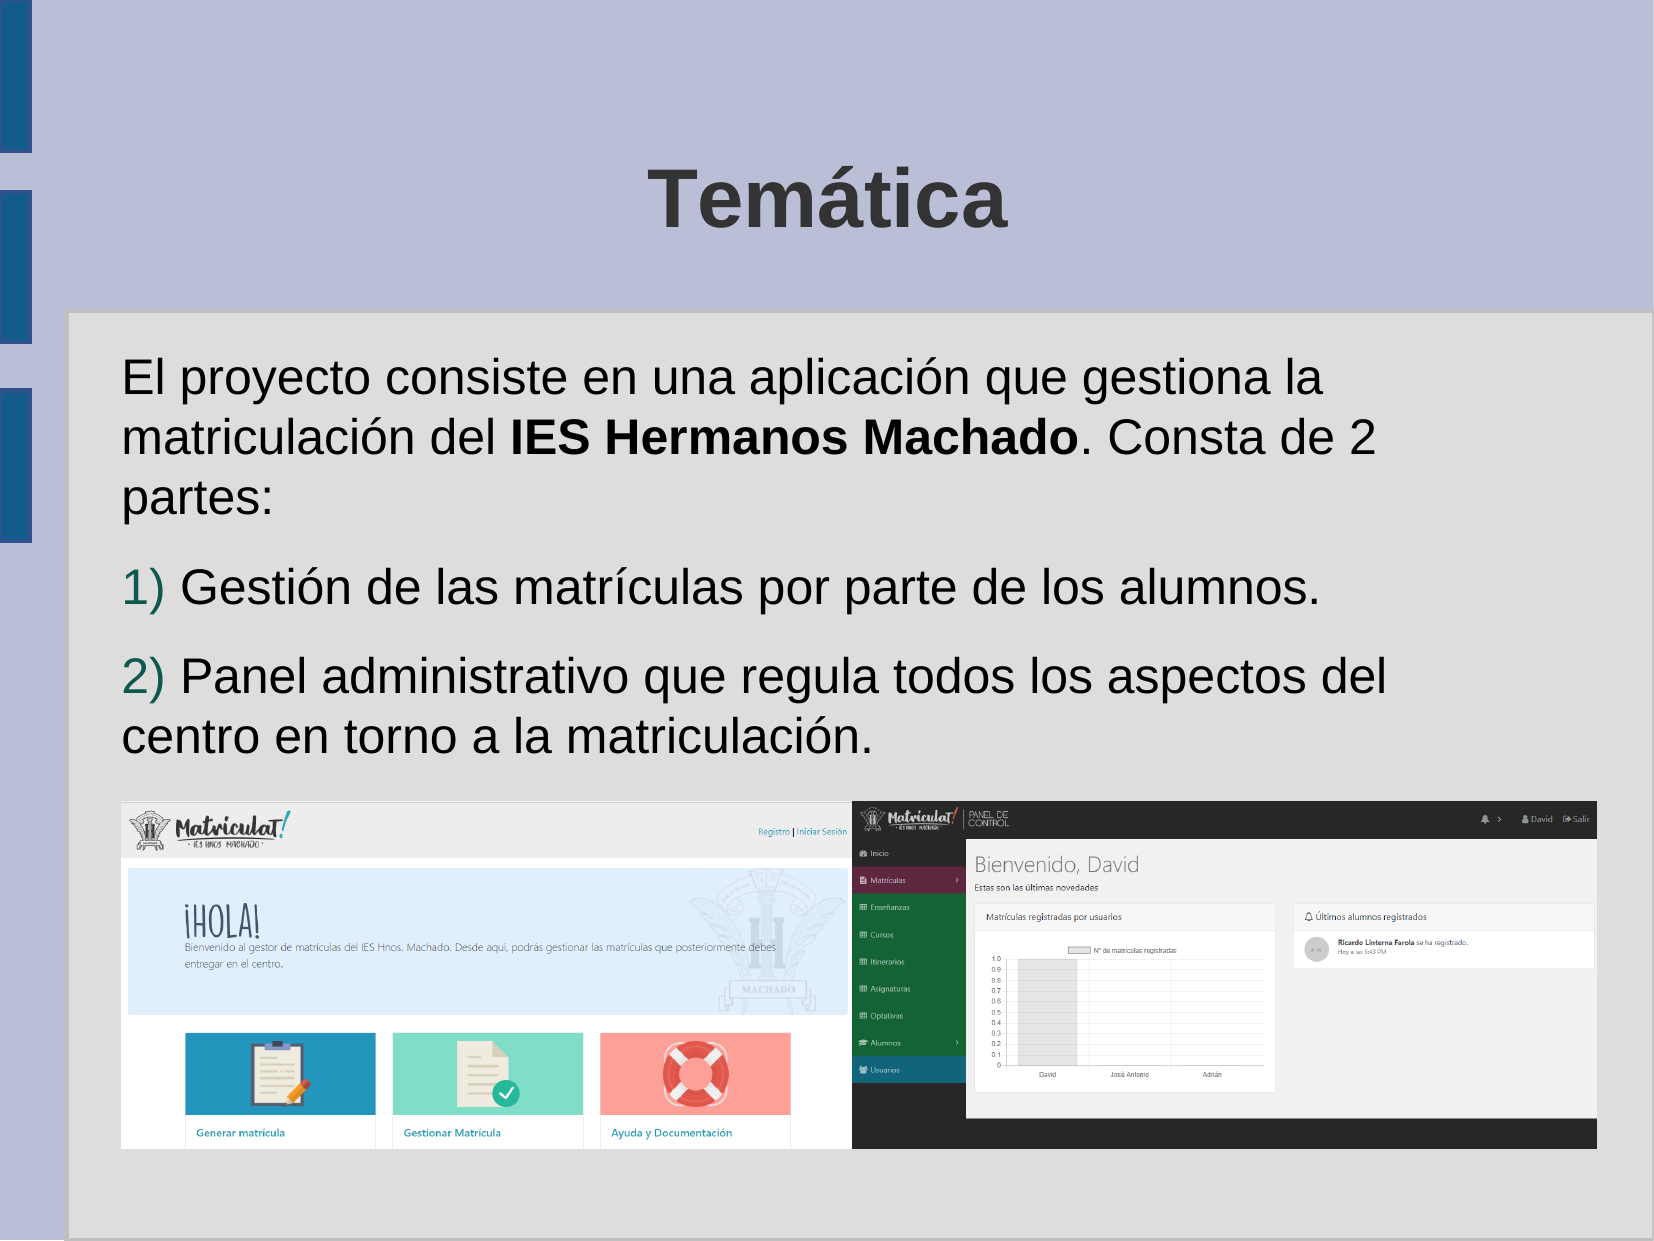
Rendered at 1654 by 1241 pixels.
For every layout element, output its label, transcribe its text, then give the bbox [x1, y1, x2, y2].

title Temática [121, 91, 1534, 299]
list El proyecto consiste en una aplicación que gestiona la matriculación del IES Hermanos Machado. Consta de 2 partes: Gestión de las matrículas por parte de los alumnos. Panel administrativo que regula todos los aspectos del centro en torno a la matriculación. [121, 344, 1534, 801]
picture [121, 801, 1597, 1149]
